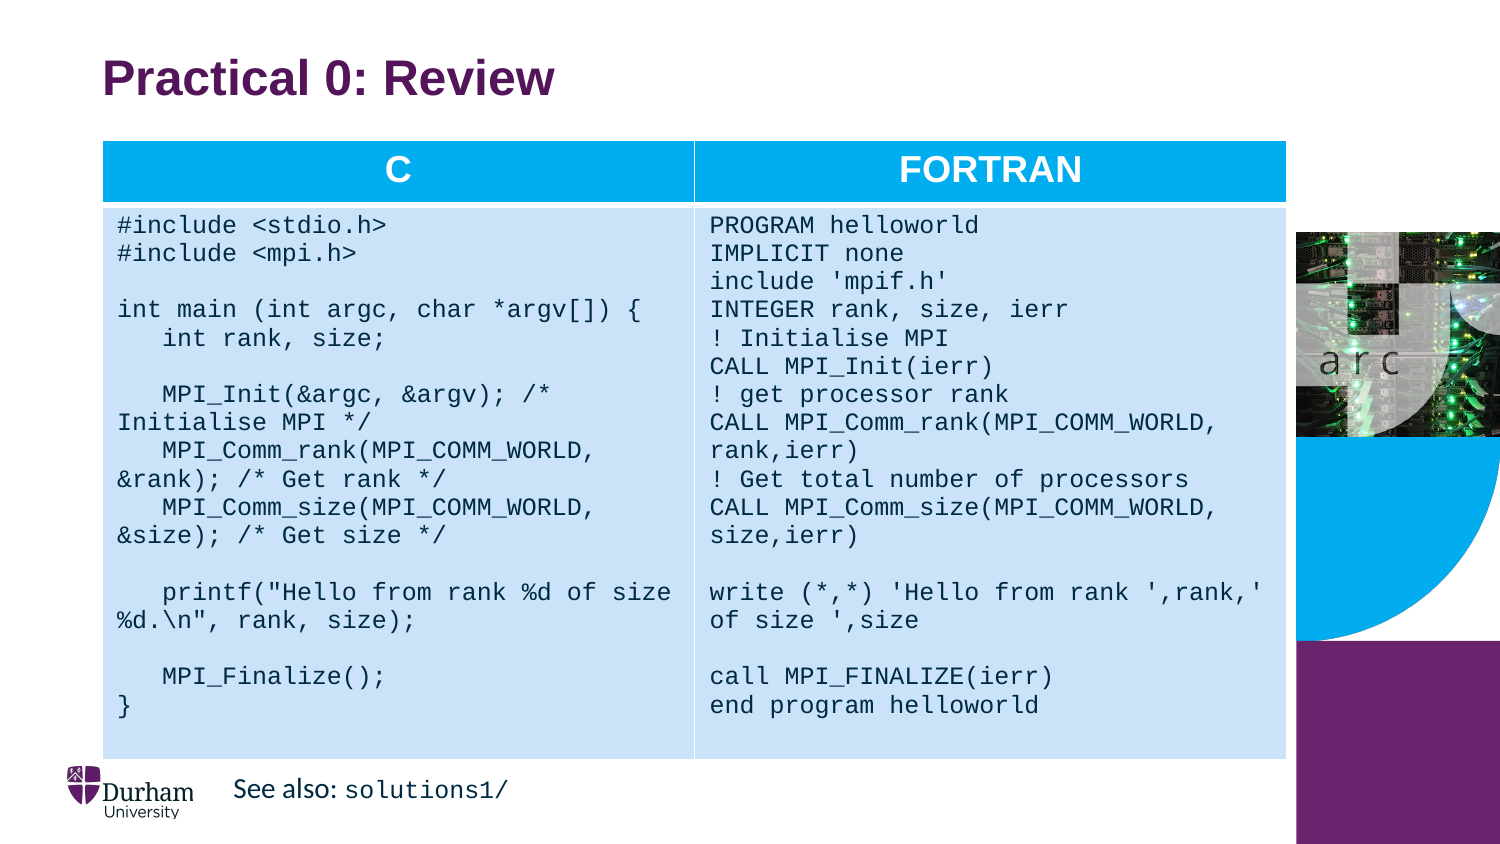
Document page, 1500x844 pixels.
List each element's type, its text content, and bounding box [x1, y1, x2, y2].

text_box [1296, 640, 1500, 844]
text_box See also: solutions1/ [218, 762, 1146, 813]
table_cell PROGRAM helloworld IMPLICIT none include 'mpif.h' INTEGER rank, size, ierr ! Initialise MPI CALL MPI_Init(ierr) ! get processor rank CALL MPI_Comm_rank(MPI_COMM_WORLD, rank,ierr) ! Get total number of processors CALL MPI_Comm_size(MPI_COMM_WORLD, size,ierr) write (*,*) 'Hello from rank ',rank,' of size ',size call MPI_FINALIZE(ierr) end program helloworld [695, 208, 1286, 759]
picture [67, 766, 193, 819]
table_header FORTRAN [695, 141, 1286, 202]
table_header C [103, 141, 694, 202]
picture [1296, 232, 1500, 436]
title Practical 0: Review [101, 45, 1399, 187]
table_cell #include <stdio.h> #include <mpi.h> int main (int argc, char *argv[]) { int rank, size; MPI_Init(&argc, &argv); /* Initialise MPI */ MPI_Comm_rank(MPI_COMM_WORLD, &rank); /* Get rank */ MPI_Comm_size(MPI_COMM_WORLD, &size); /* Get size */ printf("Hello from rank %d of size %d.\n", rank, size); MPI_Finalize(); } [103, 208, 694, 759]
picture [1332, 467, 1500, 640]
